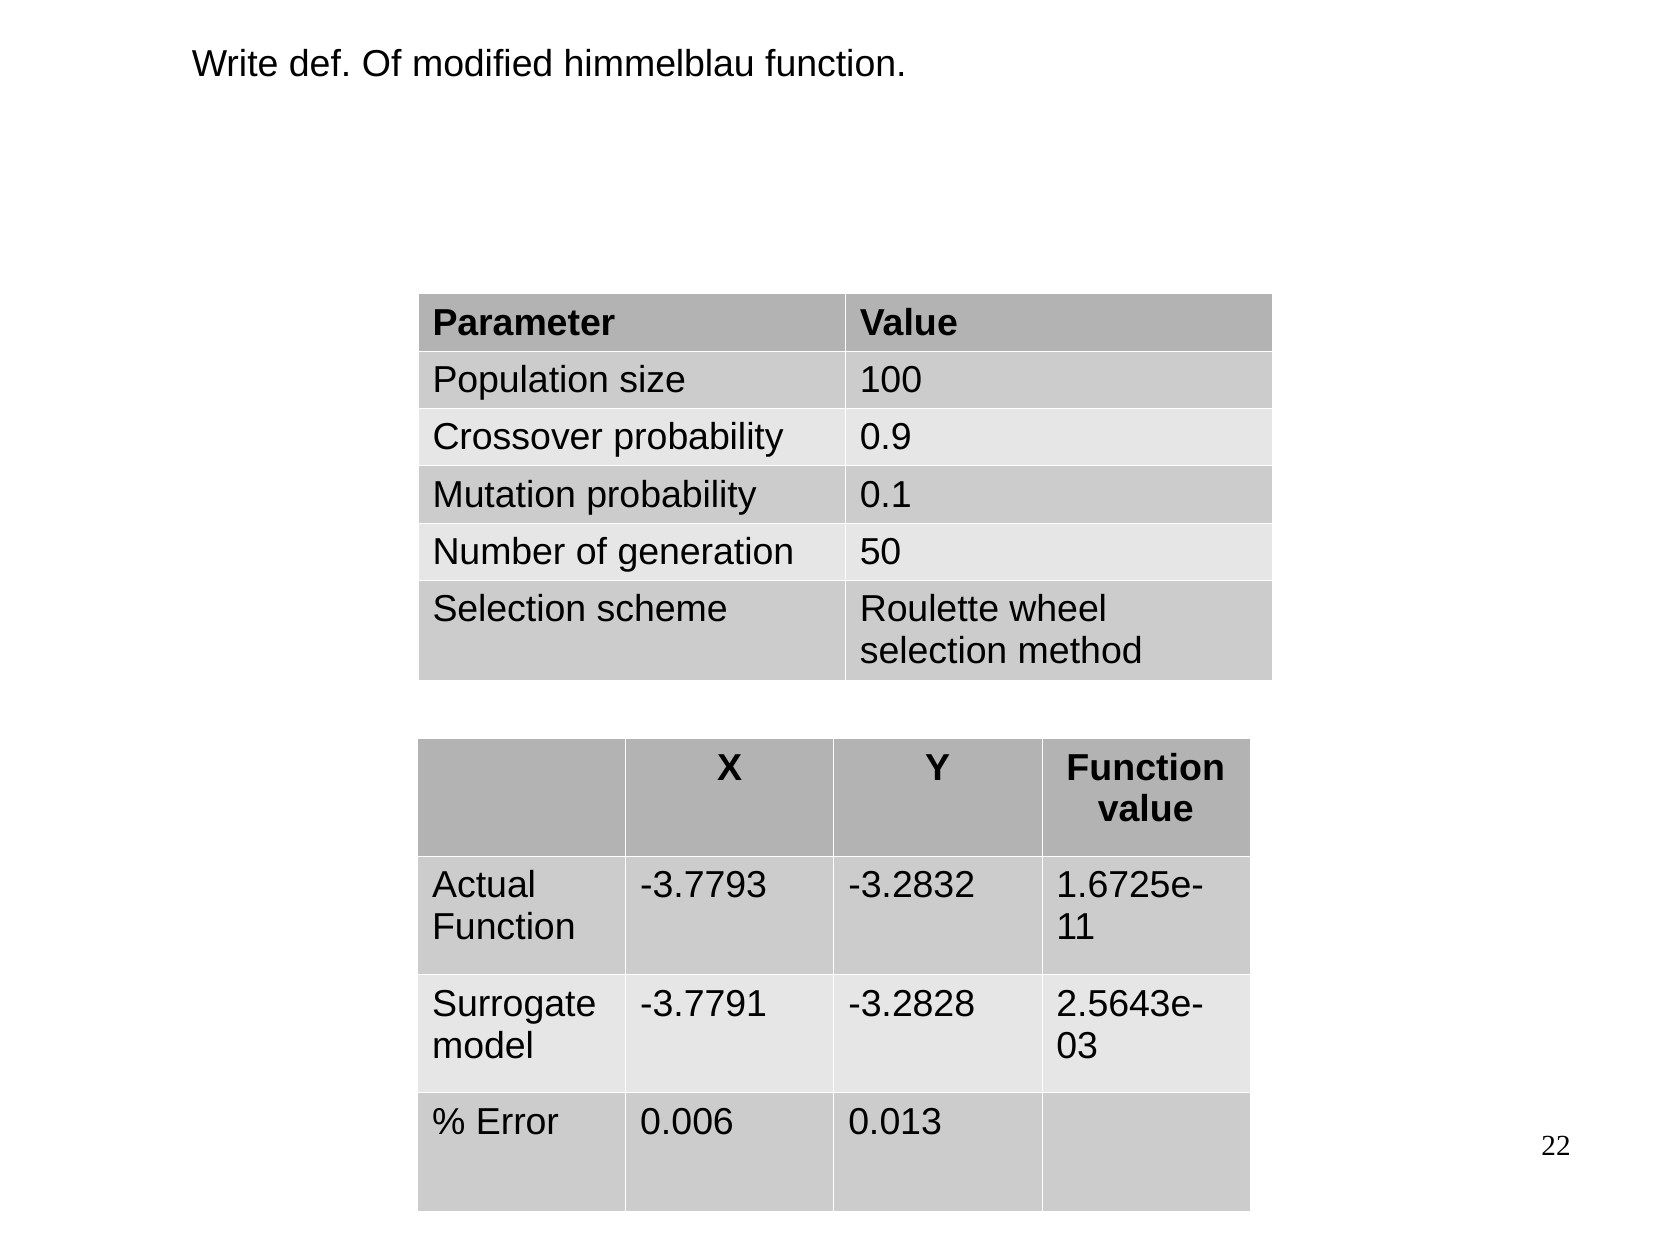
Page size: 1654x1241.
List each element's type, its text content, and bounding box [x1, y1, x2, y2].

table_cell 1.6725e-11 [1043, 857, 1250, 974]
table_cell Selection scheme [419, 581, 845, 680]
table_cell [1043, 1093, 1250, 1211]
table_header X [626, 739, 833, 856]
table_cell Crossover probability [419, 409, 845, 465]
table_cell -3.2828 [834, 975, 1042, 1092]
table_cell Roulette wheel selection method [846, 581, 1272, 680]
table_cell 50 [846, 524, 1272, 580]
table_cell 0.013 [834, 1093, 1042, 1211]
table_cell 0.1 [846, 466, 1272, 523]
table_header [418, 739, 625, 856]
table_cell Surrogate model [418, 975, 625, 1092]
table_cell 100 [846, 352, 1272, 408]
table_cell 0.9 [846, 409, 1272, 465]
table_cell % Error [418, 1093, 625, 1211]
table_cell 2.5643e-03 [1043, 975, 1250, 1092]
table_cell Actual Function [418, 857, 625, 974]
table_cell Population size [419, 352, 845, 408]
table_header Y [834, 739, 1042, 856]
table_cell 0.006 [626, 1093, 833, 1211]
table_cell -3.7793 [626, 857, 833, 974]
table_header Function value [1043, 739, 1250, 856]
table_header Parameter [419, 294, 845, 351]
text_box Write def. Of modified himmelblau function. [177, 35, 1111, 93]
table_cell Number of generation [419, 524, 845, 580]
table_cell -3.7791 [626, 975, 833, 1092]
table_cell Mutation probability [419, 466, 845, 523]
table_header Value [846, 294, 1272, 351]
table_cell -3.2832 [834, 857, 1042, 974]
